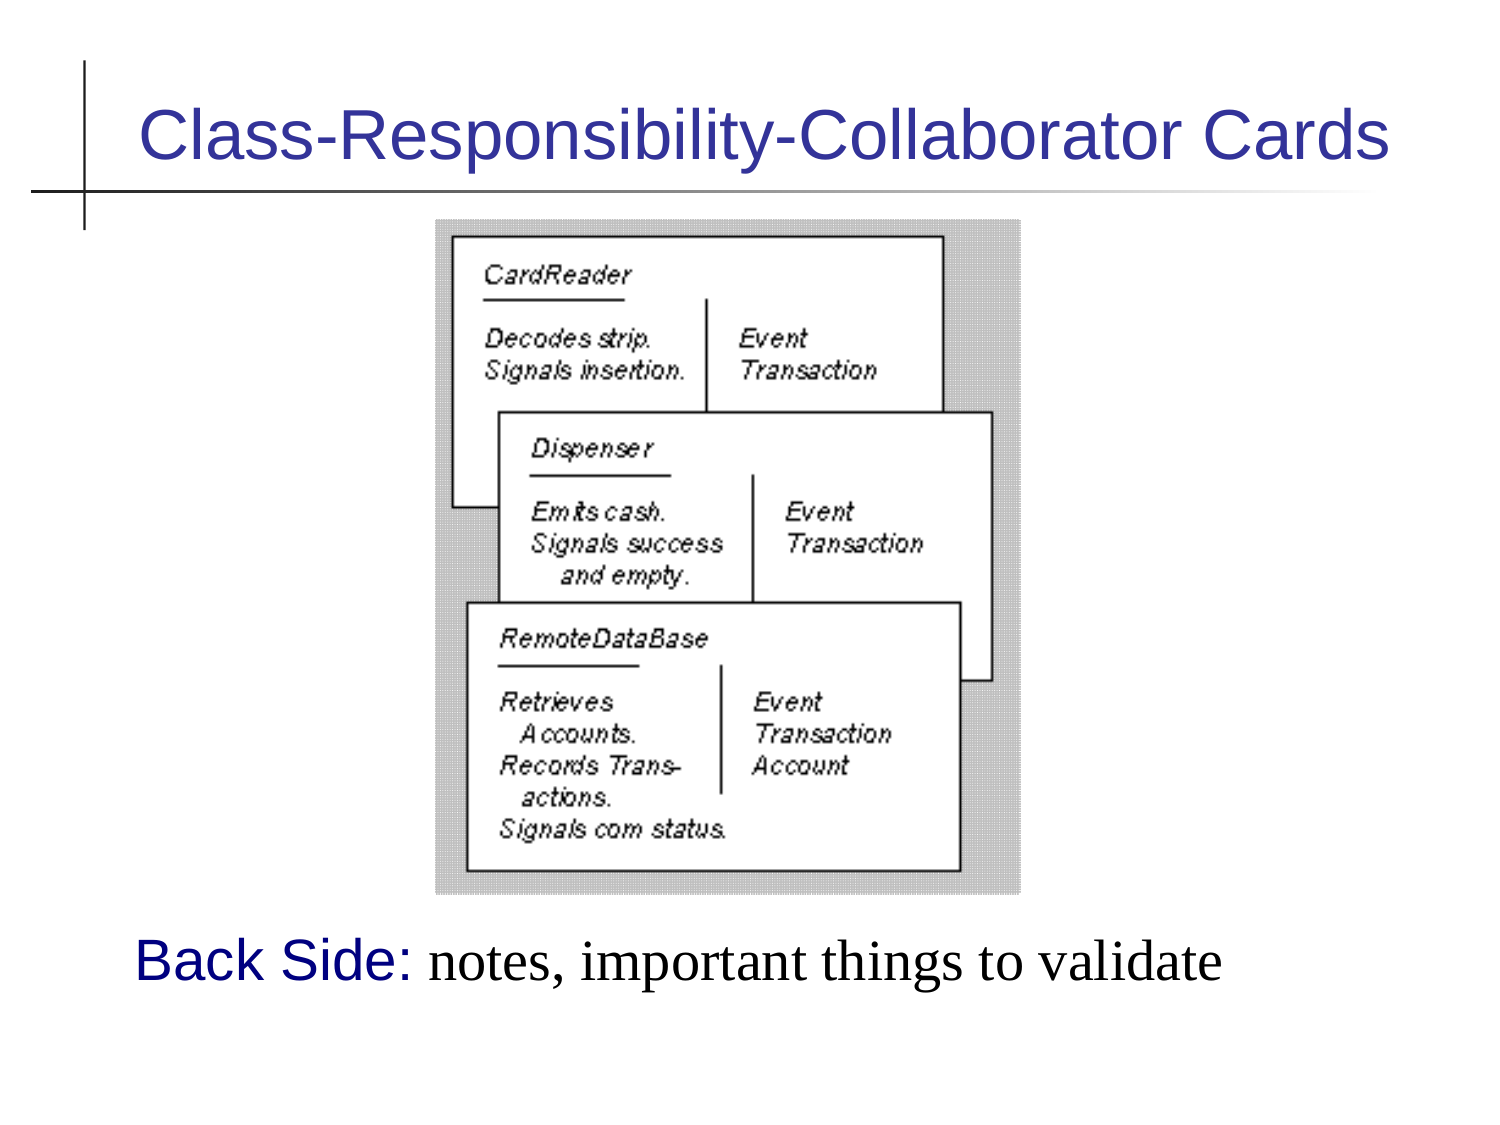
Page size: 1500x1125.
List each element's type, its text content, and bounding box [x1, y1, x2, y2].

title Class-Responsibility-Collaborator Cards [60, 0, 1471, 182]
text_box Back Side: notes, important things to validate [120, 915, 1381, 1000]
picture [435, 219, 1021, 895]
